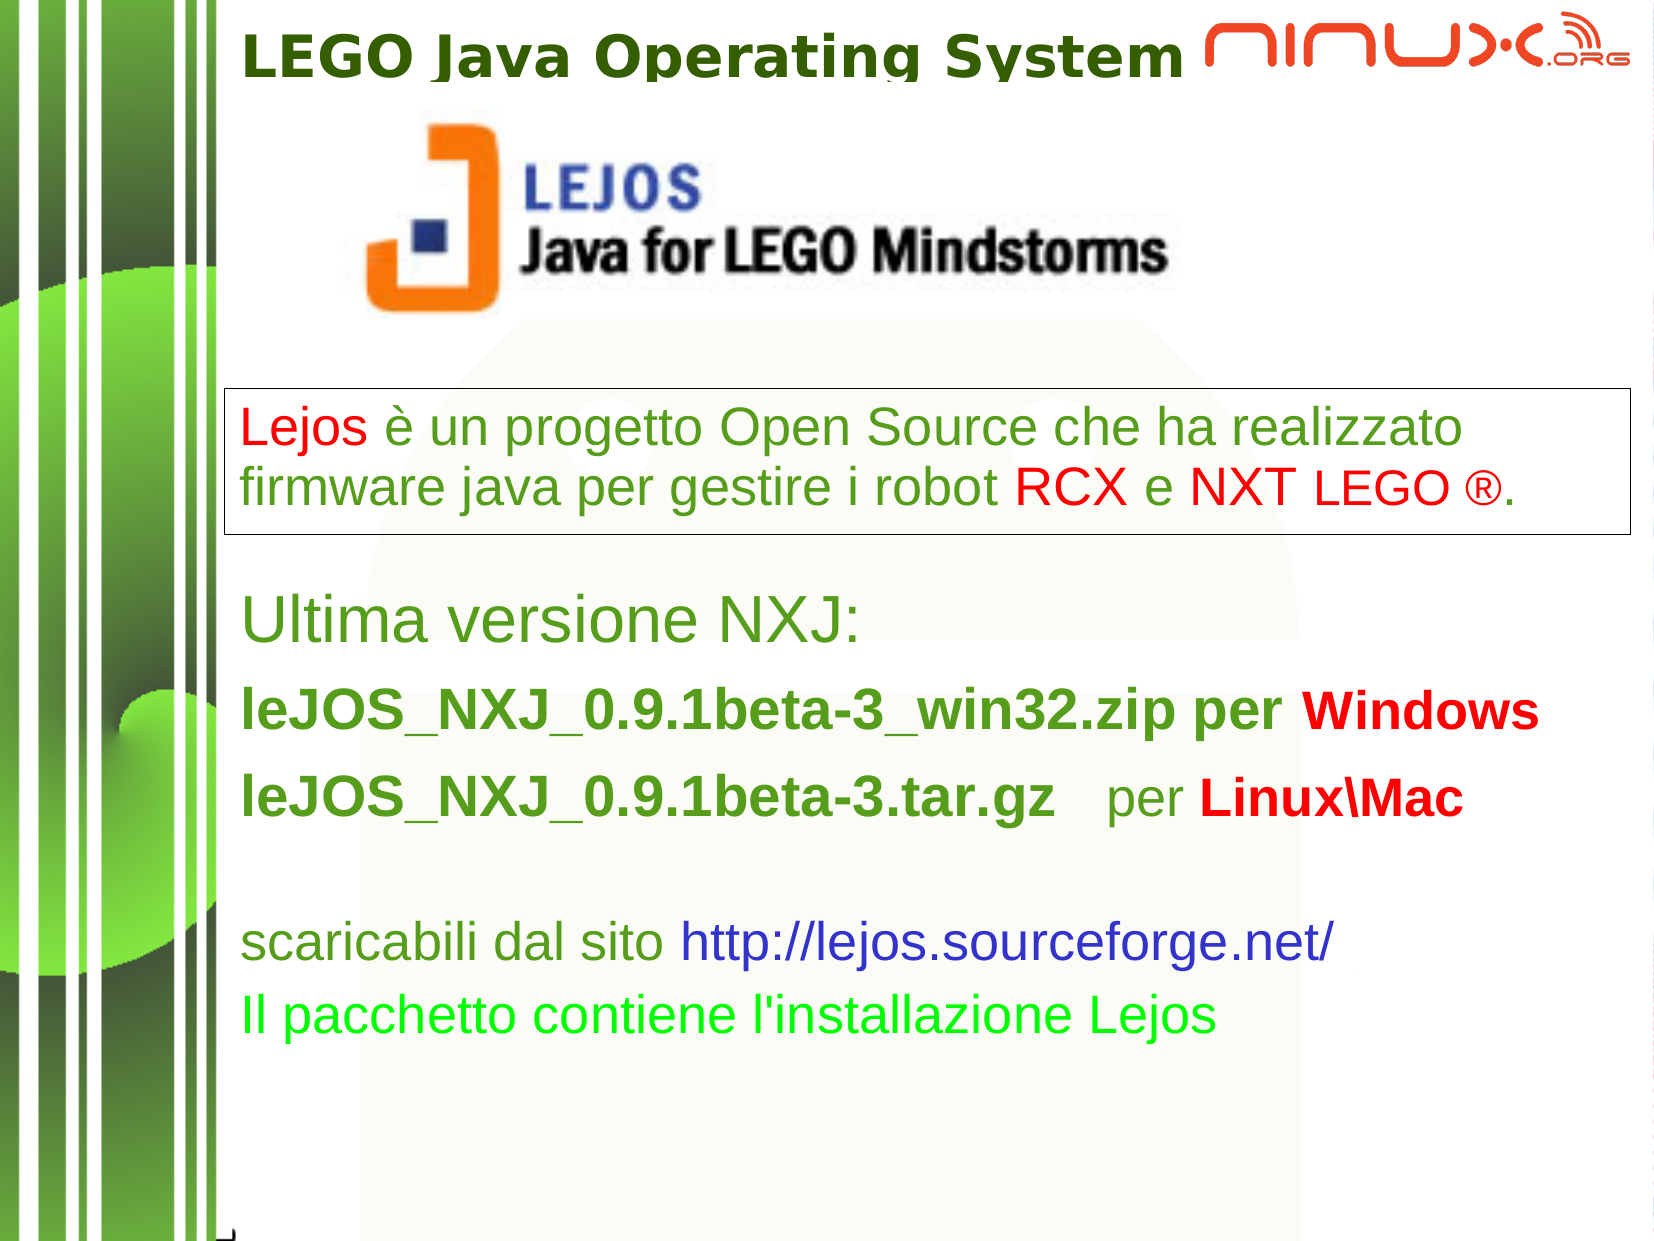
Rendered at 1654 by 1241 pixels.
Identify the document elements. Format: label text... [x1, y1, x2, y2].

title LEGO Java Operating System [240, 23, 1187, 95]
list Lejos è un progetto Open Source che ha realizzato firmware java per gestire i robot RCX e NXT LEGO ®. [224, 388, 1631, 535]
picture [0, 0, 1654, 1241]
list Ultima versione NXJ: leJOS_NXJ_0.9.1beta-3_win32.zip per Windows leJOS_NXJ_0.9.1beta-3.tar.gz per Linux\Mac scaricabili dal sito http://lejos.sourceforge.net/ Il pacchetto contiene l'installazione Lejos [225, 573, 1654, 1224]
